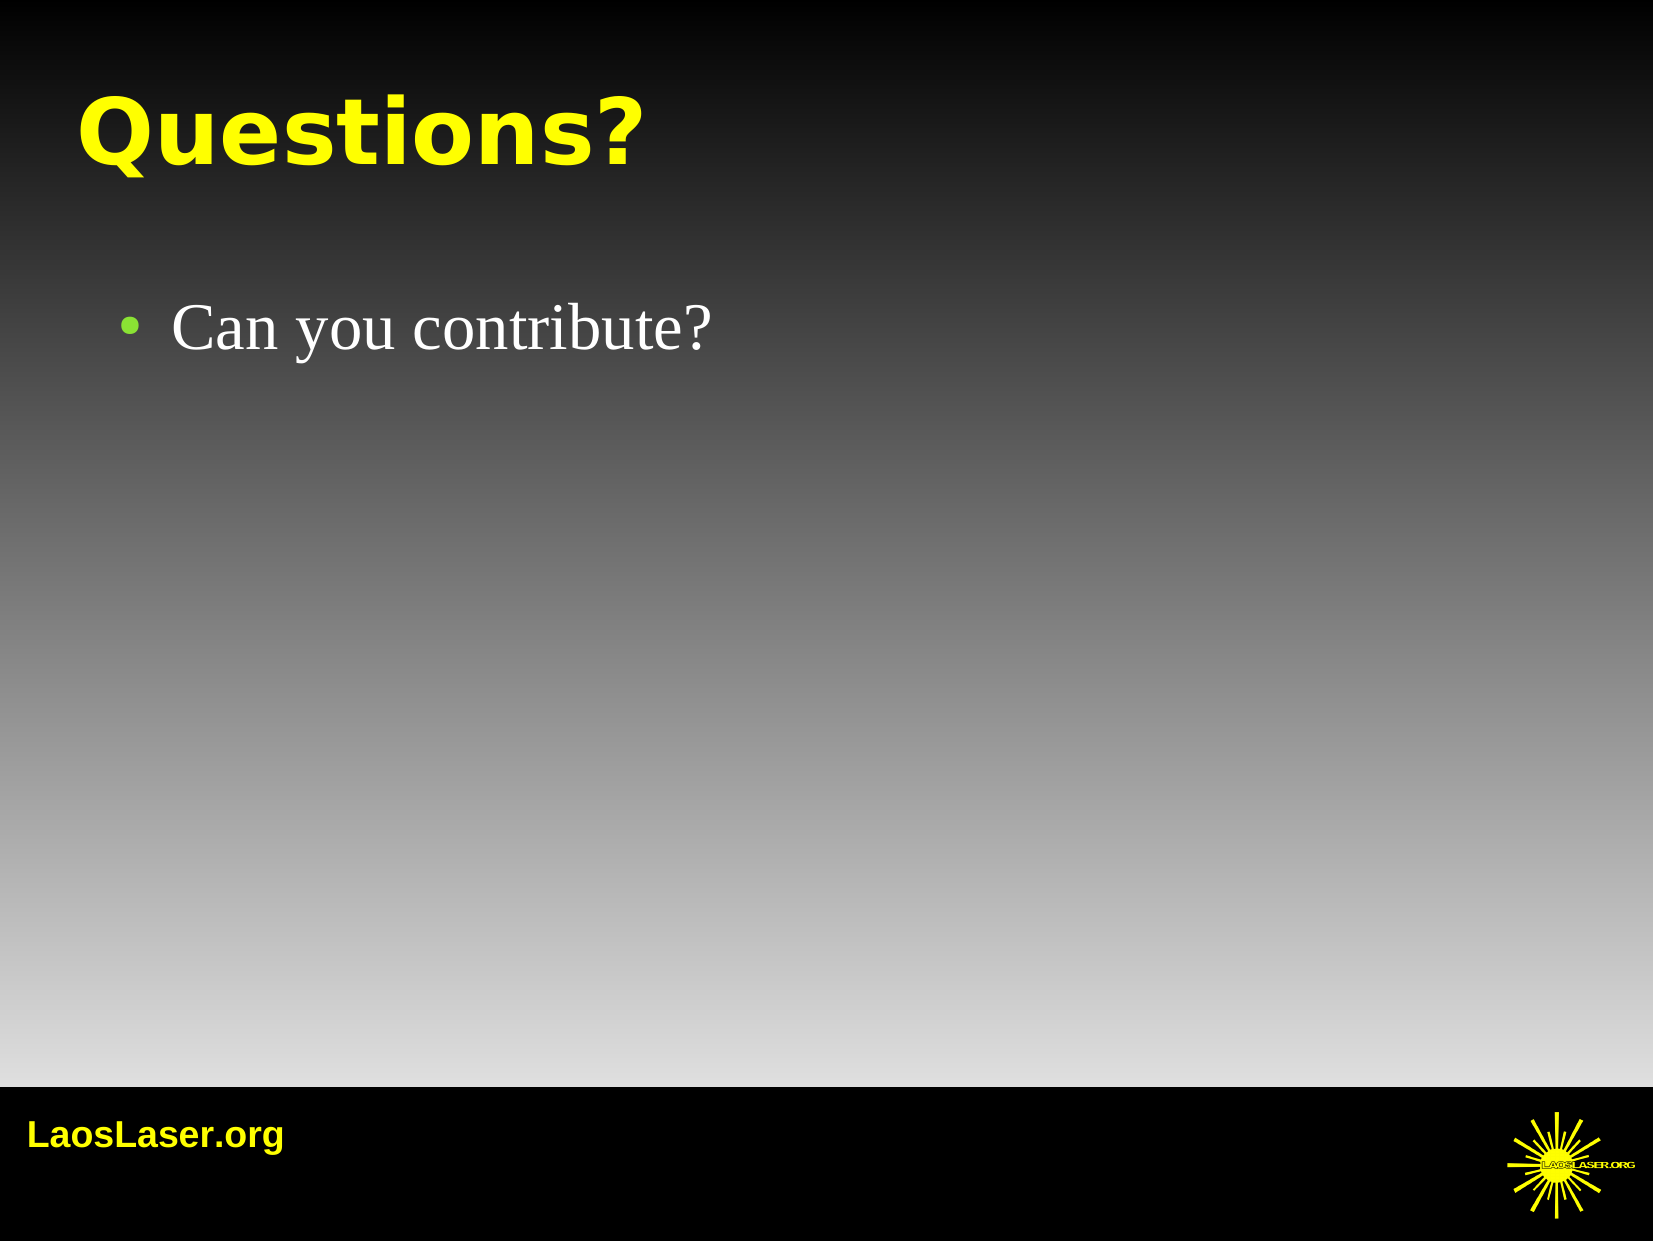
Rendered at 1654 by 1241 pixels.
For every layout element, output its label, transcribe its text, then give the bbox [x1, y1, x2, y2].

list Can you contribute? [82, 290, 1571, 1036]
title Questions? [76, 36, 1565, 229]
picture [1502, 1108, 1640, 1225]
